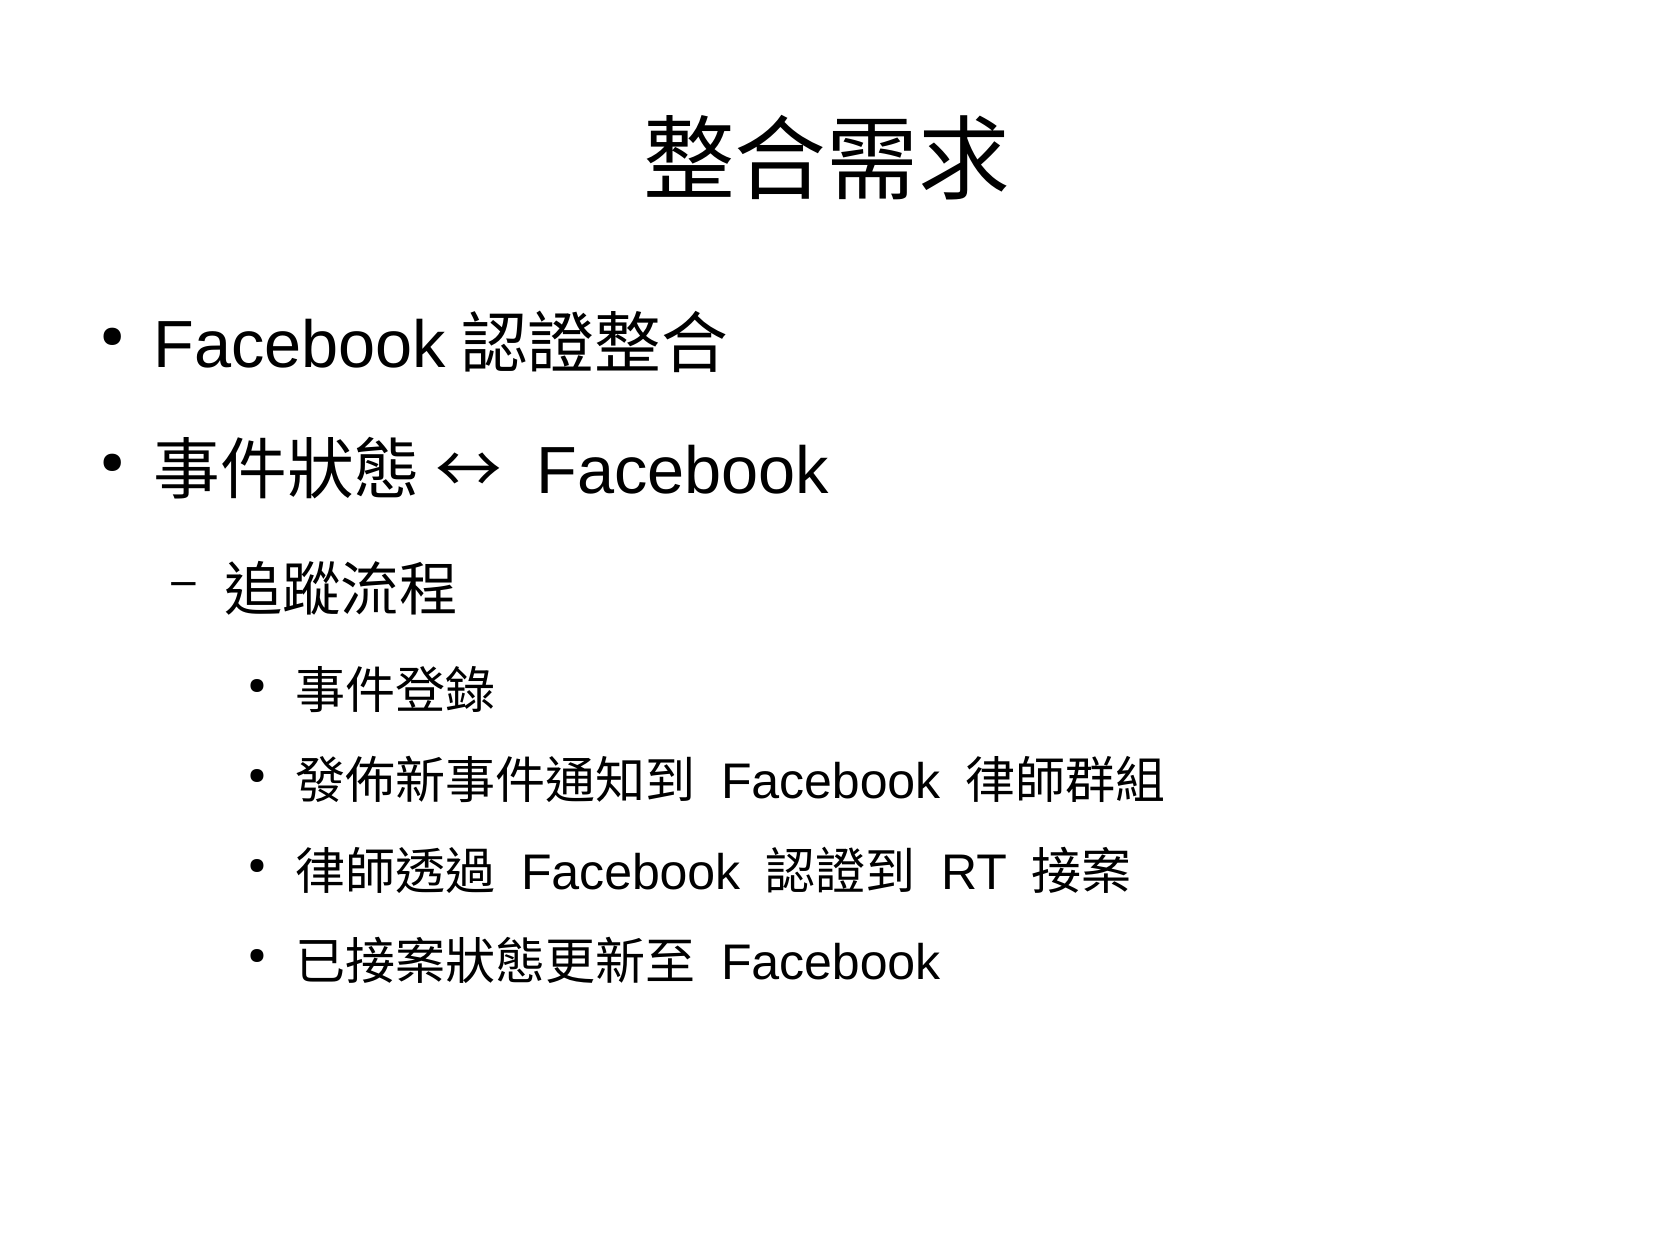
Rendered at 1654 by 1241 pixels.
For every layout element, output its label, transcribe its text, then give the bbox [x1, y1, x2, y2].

title 整合需求 [82, 49, 1571, 257]
list Facebook認證整合 事件狀態 ↔ Facebook 追蹤流程 事件登錄 發佈新事件通知到 Facebook 律師群組 律師透過 Facebook 認證到 RT 接案 已接案狀態更新至 Facebook [82, 290, 1571, 1109]
